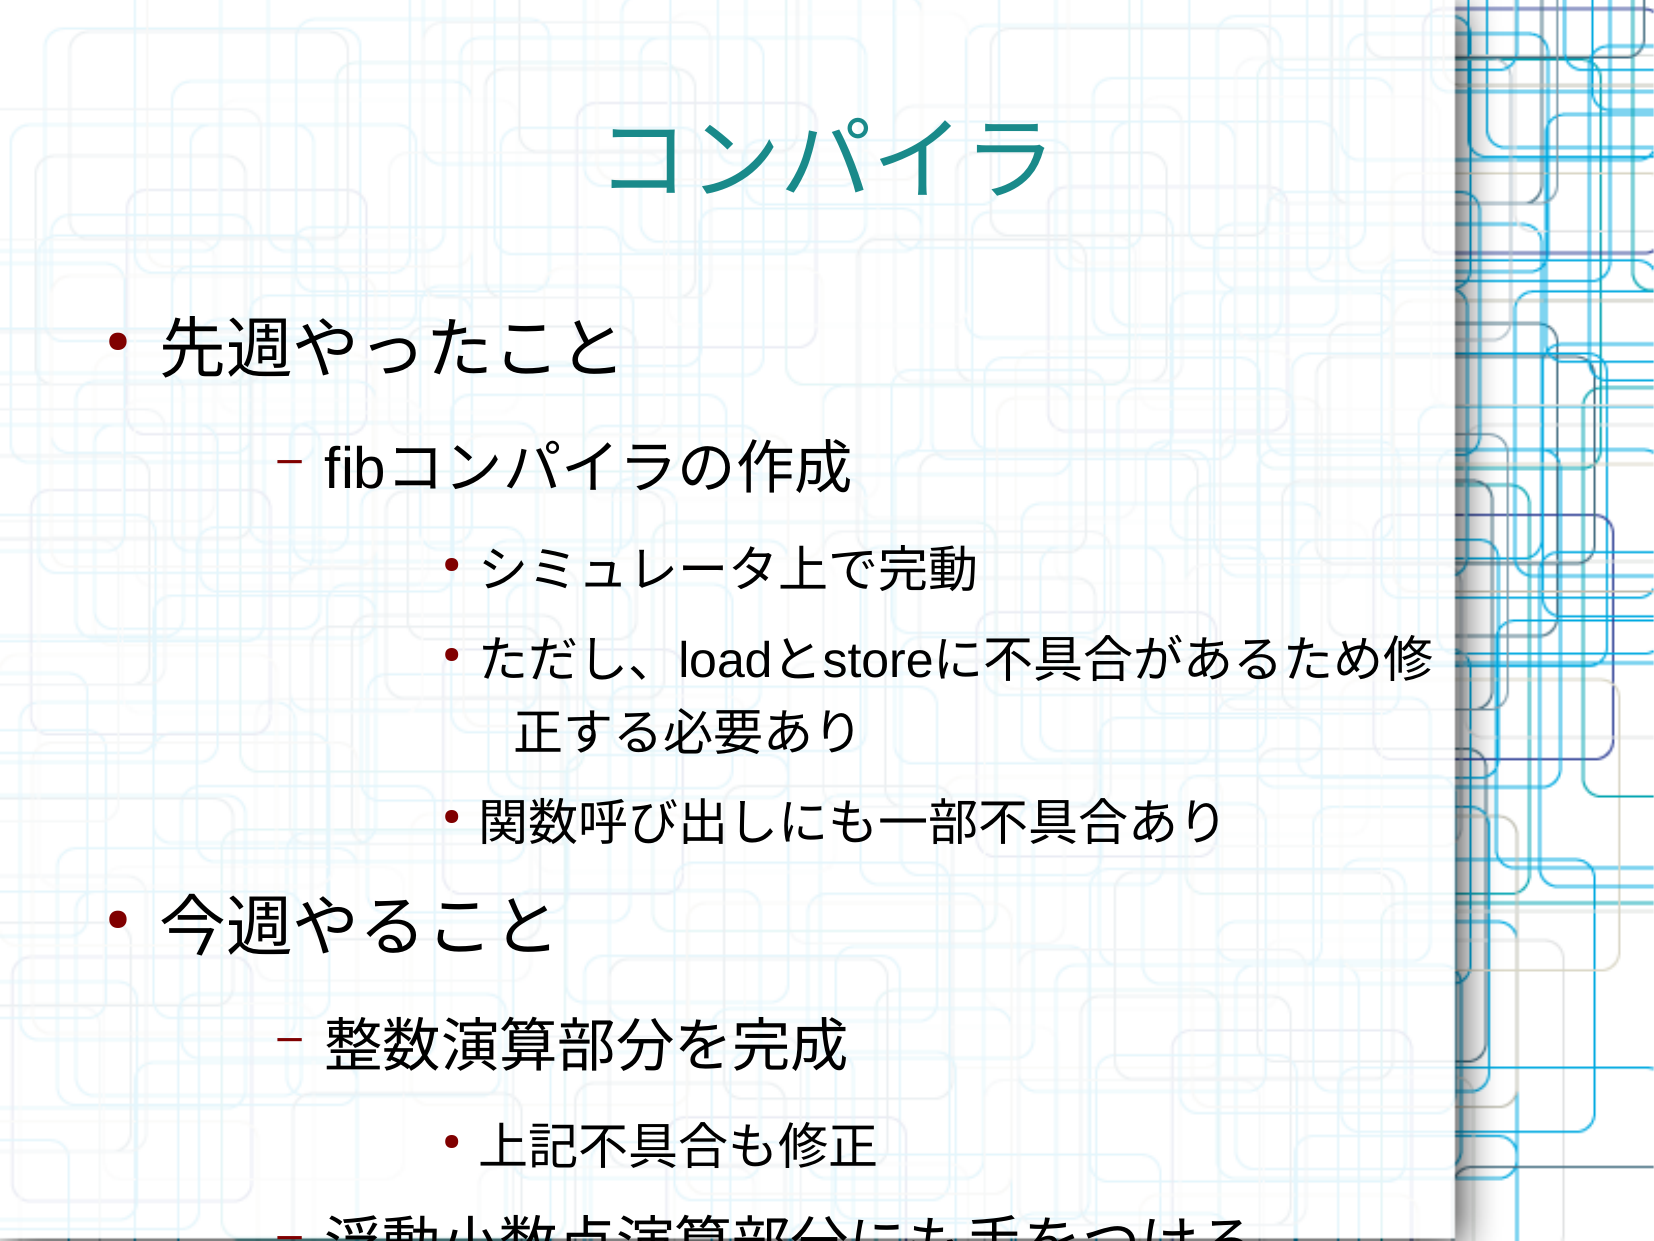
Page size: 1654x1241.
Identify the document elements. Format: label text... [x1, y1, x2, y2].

list 先週やったこと fibコンパイラの作成 シミュレータ上で完動 ただし、loadとstoreに不具合があるため修正する必要あり 関数呼び出しにも一部不具合あり 今週やること 整数演算部分を完成 上記不具合も修正 浮動小数点演算部分にも手をつける [88, 295, 1447, 1211]
picture [704, 1223, 716, 1228]
picture [0, 0, 1654, 1241]
picture [506, 1233, 514, 1241]
picture [424, 1233, 432, 1241]
title コンパイラ [82, 49, 1571, 257]
picture [413, 1233, 420, 1241]
picture [689, 1237, 719, 1241]
picture [689, 1231, 719, 1235]
picture [571, 1237, 601, 1241]
picture [771, 1223, 782, 1241]
picture [537, 1230, 547, 1241]
